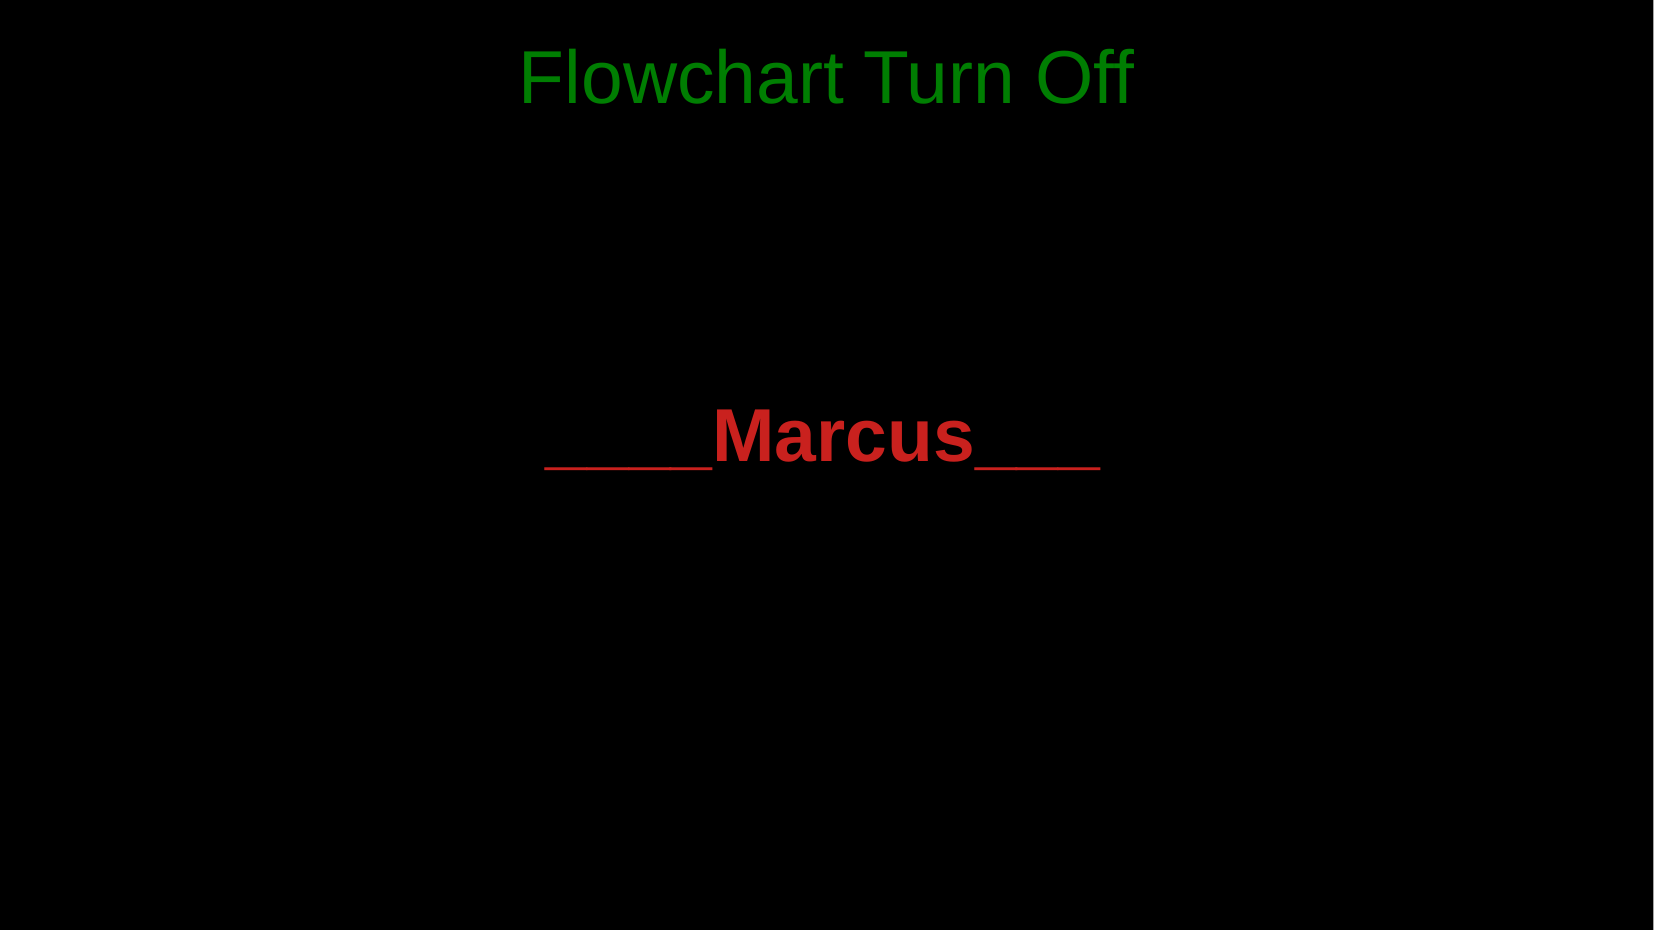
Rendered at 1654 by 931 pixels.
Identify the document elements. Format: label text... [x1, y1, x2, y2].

title Flowchart Turn Off [0, 0, 1654, 156]
title ____Marcus___ [0, 330, 1651, 541]
